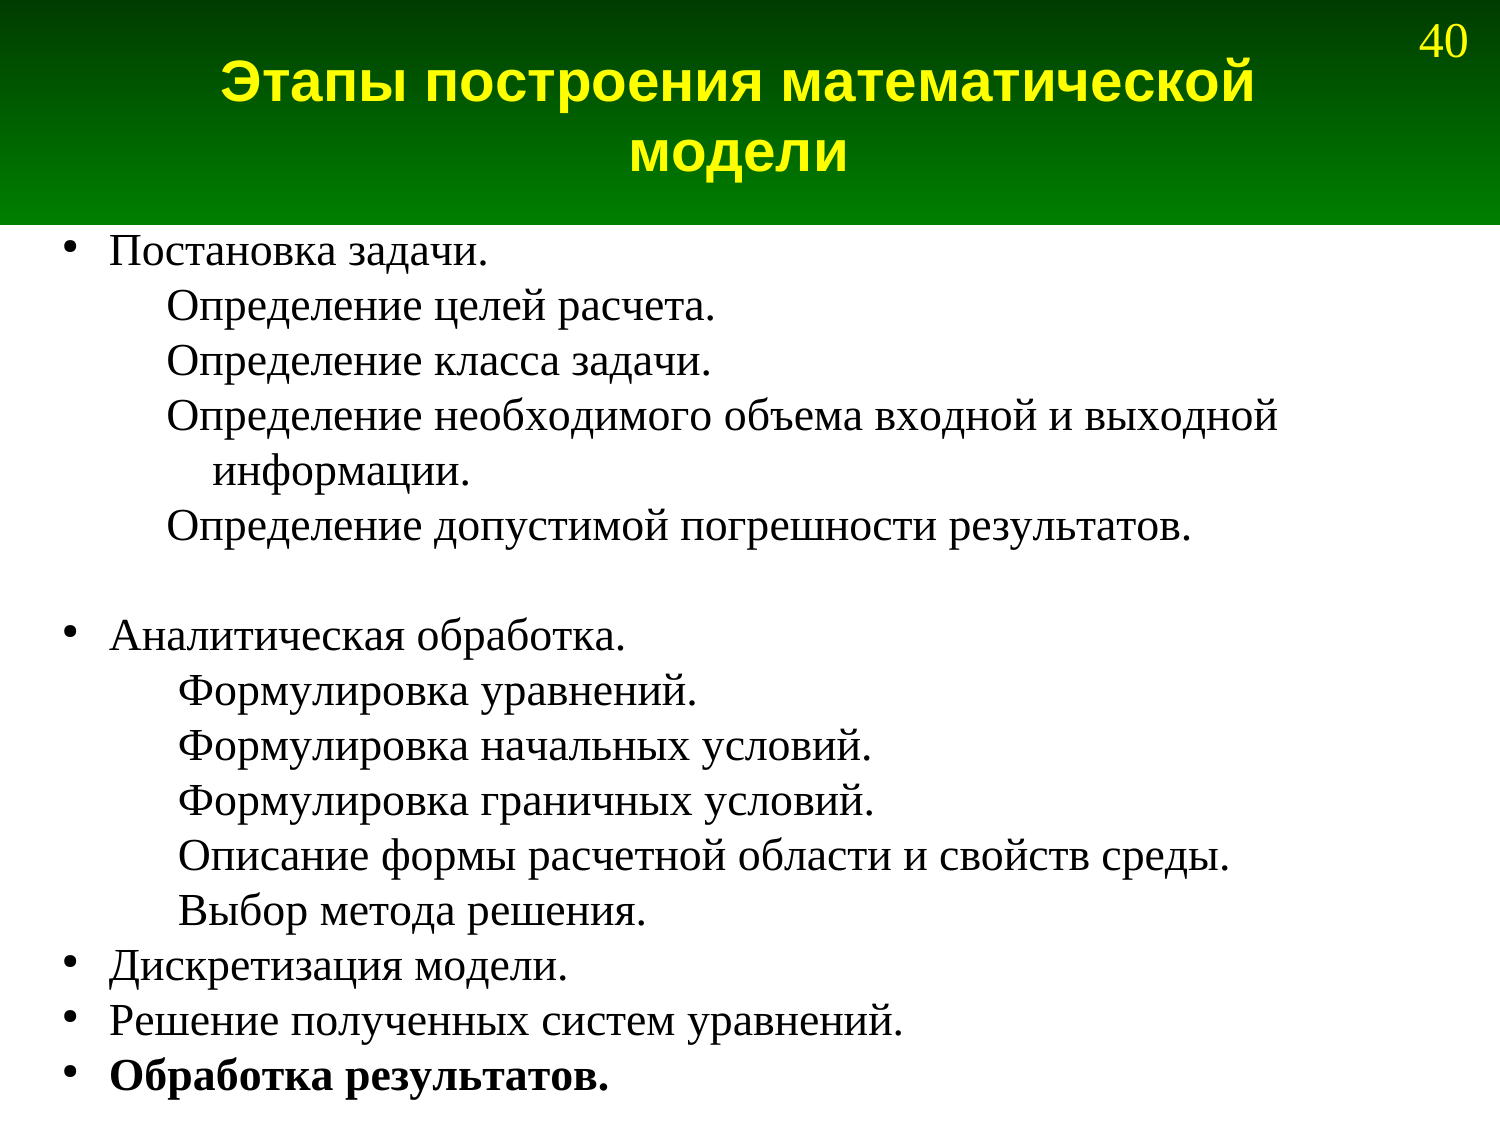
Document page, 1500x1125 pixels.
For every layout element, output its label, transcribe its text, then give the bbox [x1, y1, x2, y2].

text_box Постановка задачи. Определение целей расчета. Определение класса задачи. Определение необходимого объема входной и выходной информации. Определение допустимой погрешности результатов. Аналитическая обработка. Формулировка уравнений. Формулировка начальных условий. Формулировка граничных условий. Описание формы расчетной области и свойств среды. Выбор метода решения. Дискретизация модели. Решение полученных систем уравнений. Обработка результатов. [47, 212, 1477, 1125]
title Этапы построения математической модели [88, 18, 1389, 207]
